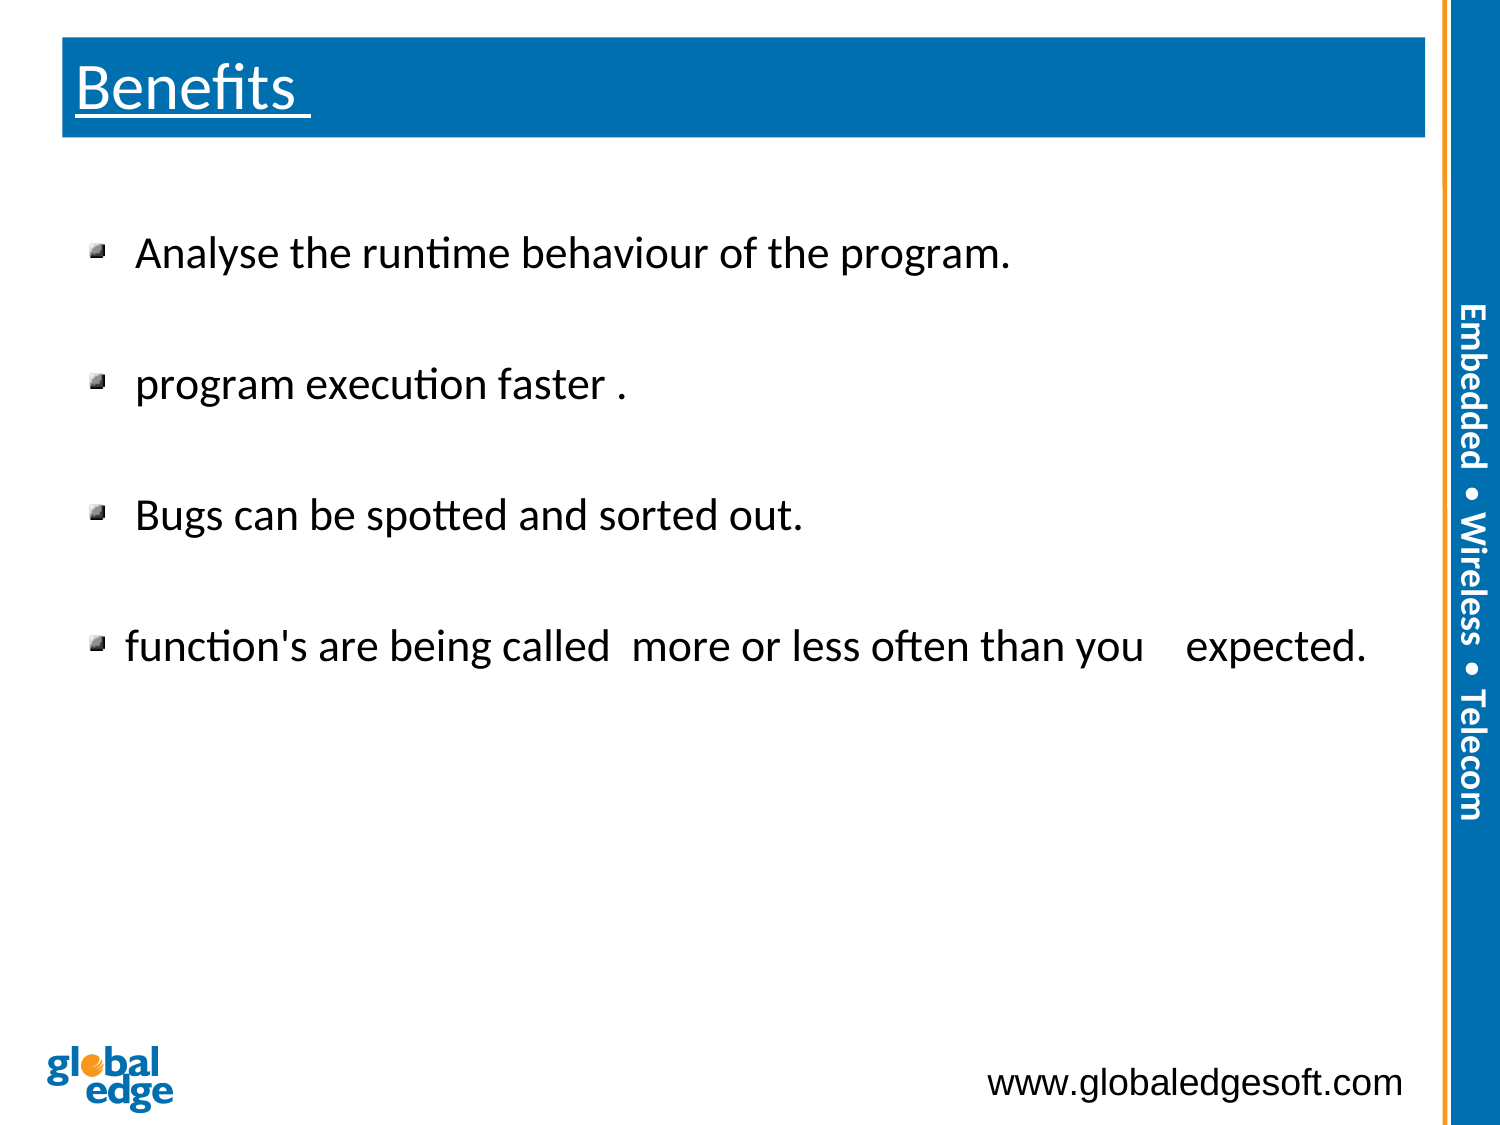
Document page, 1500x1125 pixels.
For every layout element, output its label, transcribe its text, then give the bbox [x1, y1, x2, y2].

title Benefits [75, 42, 1426, 123]
picture [34, 1034, 185, 1125]
list Analyse the runtime behaviour of the program. program execution faster . Bugs can be spotted and sorted out. function's are being called more or less often than you expected. [75, 149, 1426, 901]
